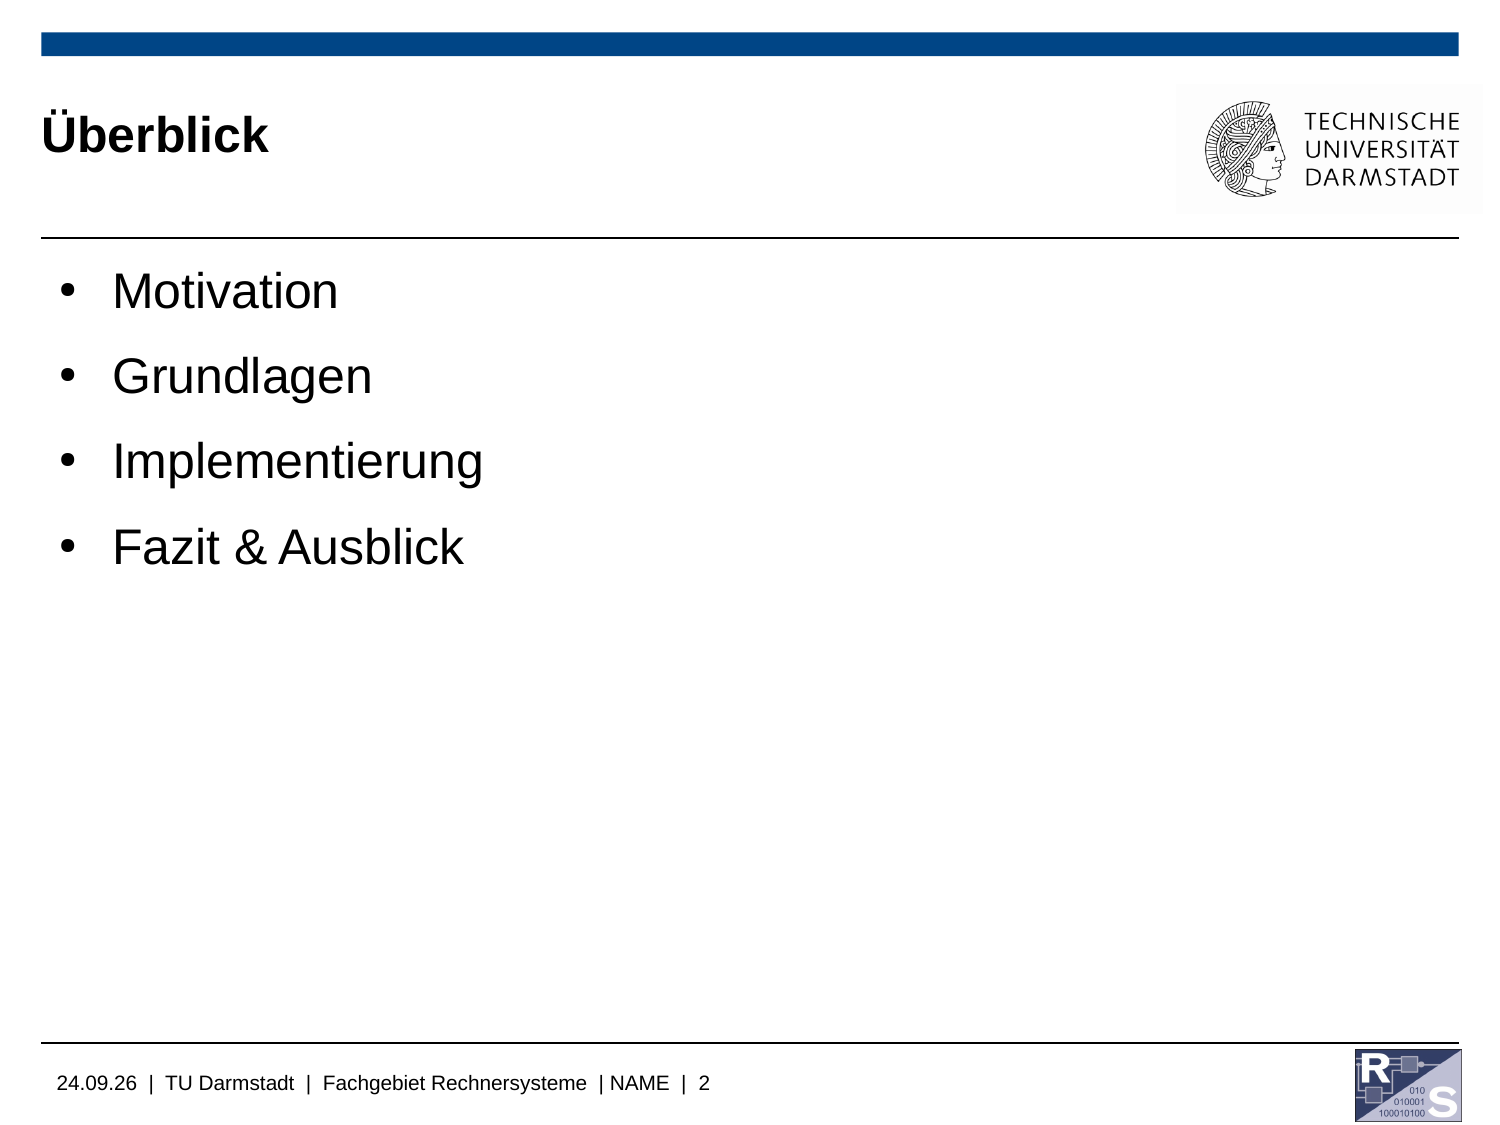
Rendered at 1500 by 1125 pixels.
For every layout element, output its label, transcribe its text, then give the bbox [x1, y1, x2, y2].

list Motivation Grundlagen Implementierung Fazit & Ausblick [41, 263, 1455, 1032]
picture [1355, 1049, 1462, 1122]
title Überblick [41, 60, 1131, 211]
